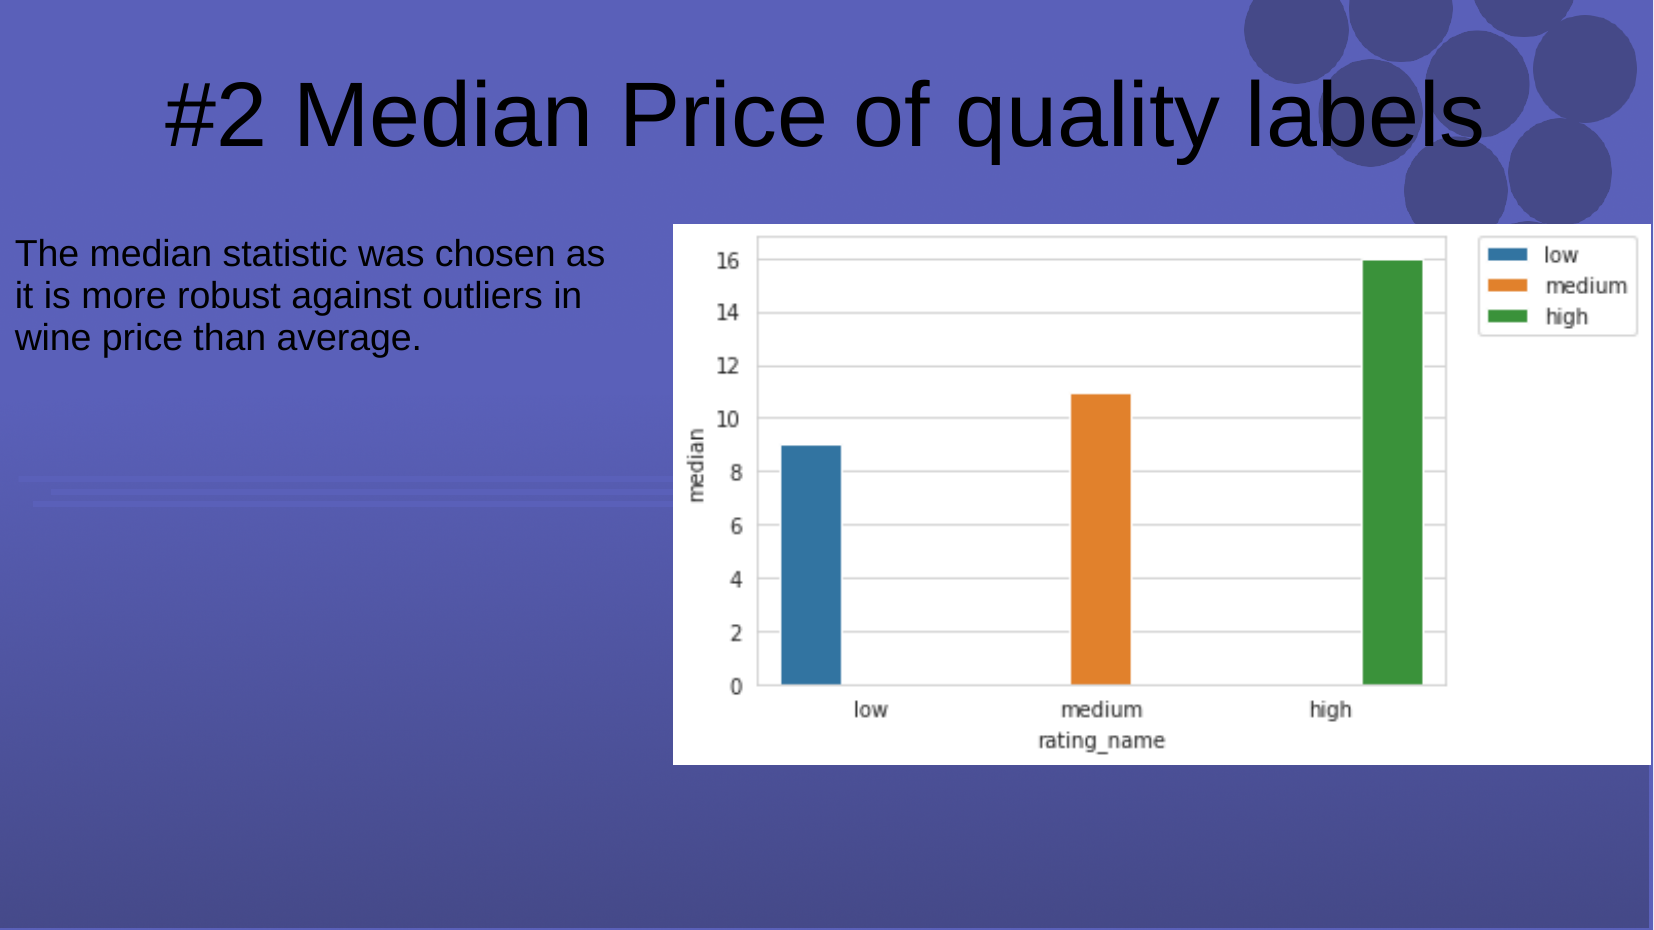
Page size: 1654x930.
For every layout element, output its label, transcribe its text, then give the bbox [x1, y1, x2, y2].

title #2 Median Price of quality labels [82, 37, 1571, 193]
picture [0, 0, 1654, 930]
text_box The median statistic was chosen as it is more robust against outliers in wine price than average. [0, 225, 638, 366]
